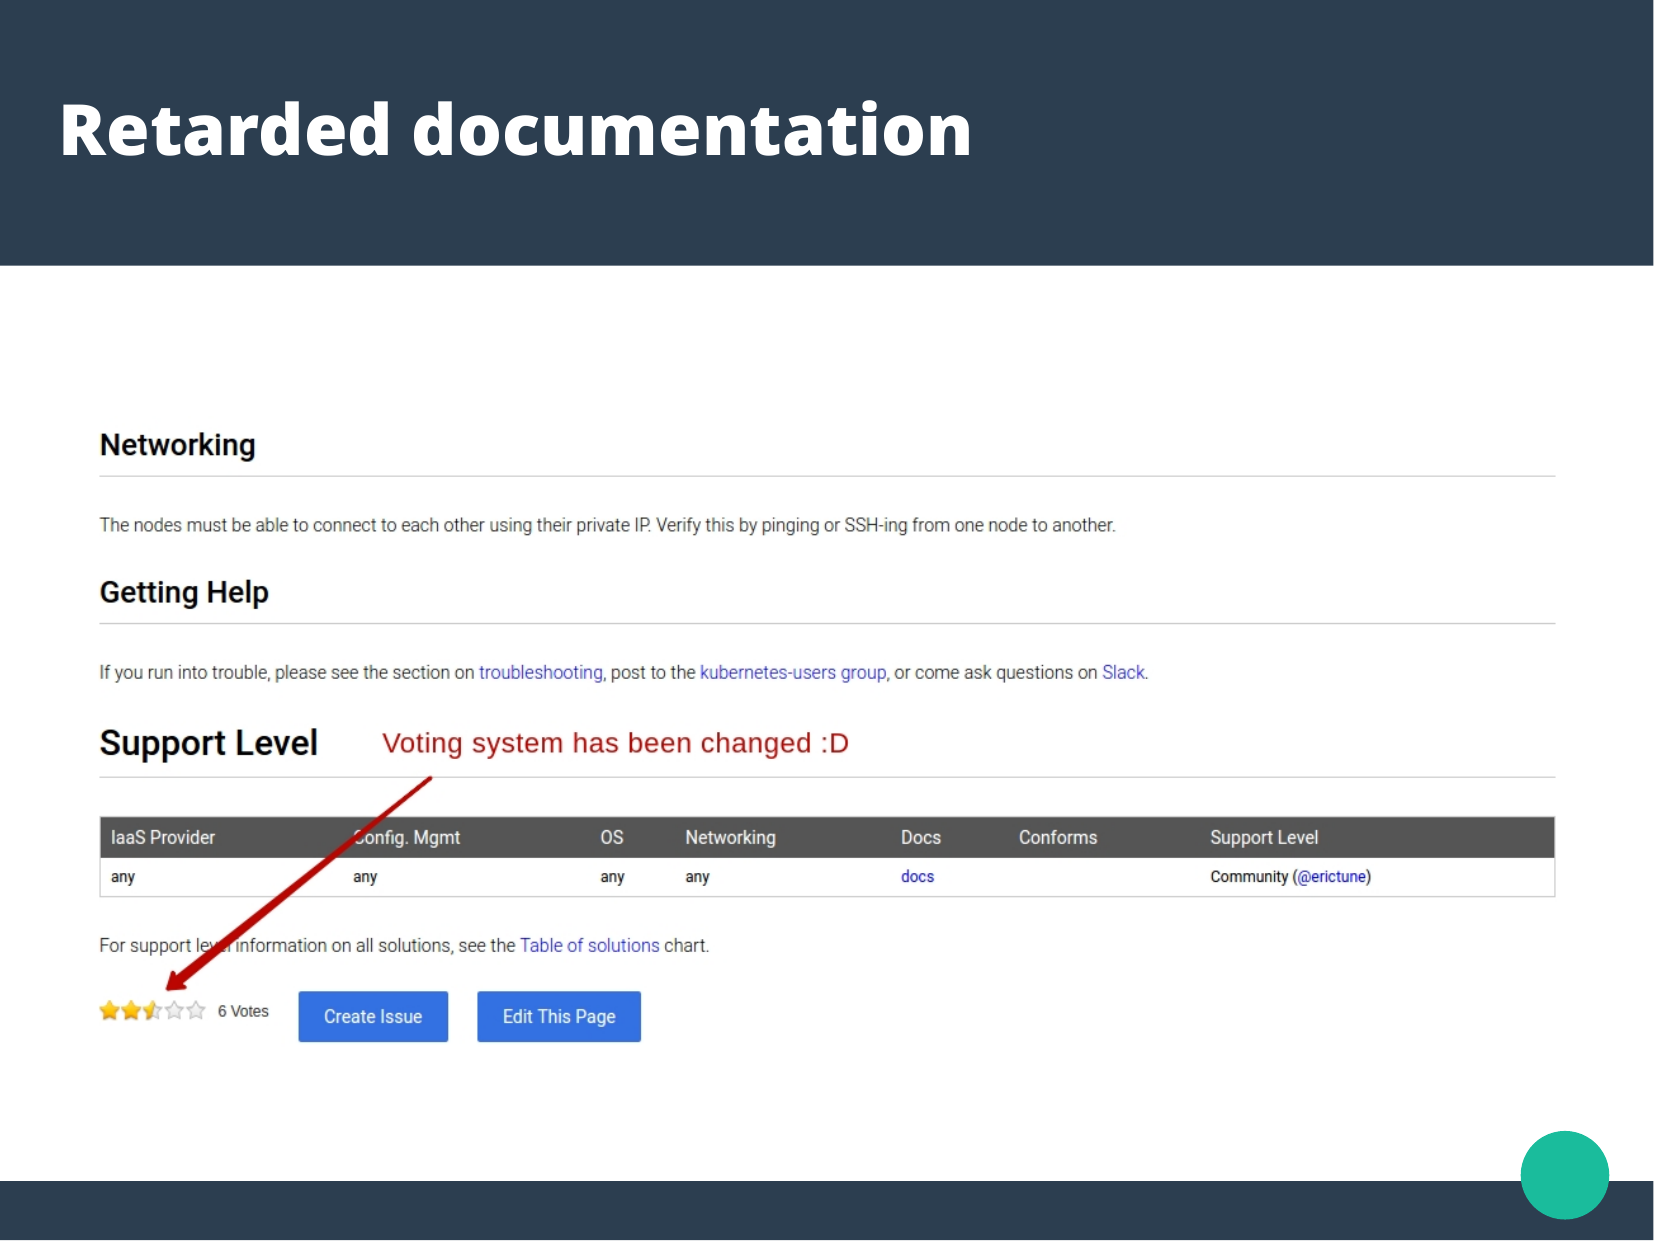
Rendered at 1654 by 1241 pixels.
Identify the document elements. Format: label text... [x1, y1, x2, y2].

picture [59, 416, 1595, 1060]
title Retarded documentation [59, 49, 1595, 207]
